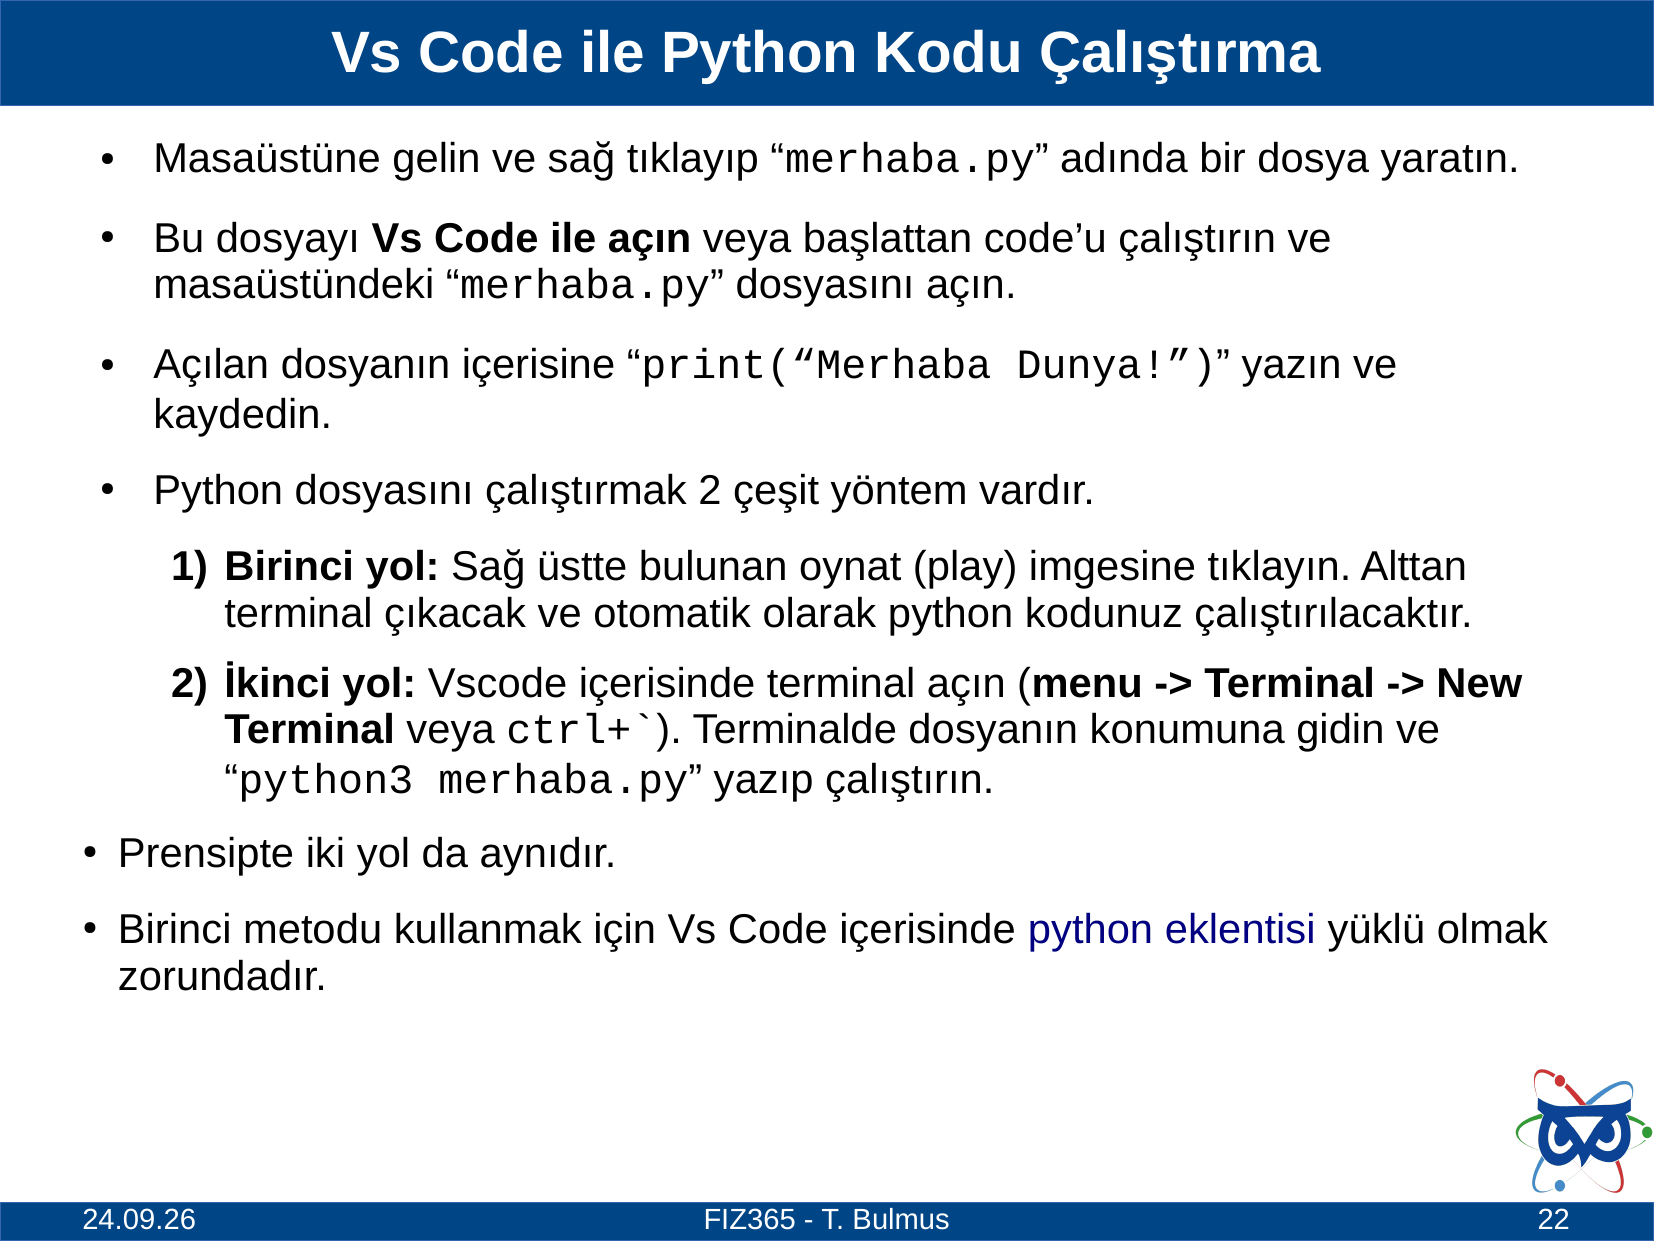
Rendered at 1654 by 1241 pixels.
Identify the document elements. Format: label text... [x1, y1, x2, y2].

list Masaüstüne gelin ve sağ tıklayıp “merhaba.py” adında bir dosya yaratın. Bu dosyayı Vs Code ile açın veya başlattan code’u çalıştırın ve masaüstündeki “merhaba.py” dosyasını açın. Açılan dosyanın içerisine “print(“Merhaba Dunya!”)” yazın ve kaydedin. Python dosyasını çalıştırmak 2 çeşit yöntem vardır. Birinci yol: Sağ üstte bulunan oynat (play) imgesine tıklayın. Alttan terminal çıkacak ve otomatik olarak python kodunuz çalıştırılacaktır. İkinci yol: Vscode içerisinde terminal açın (menu -> Terminal -> New Terminal veya ctrl+`). Terminalde dosyanın konumuna gidin ve “python3 merhaba.py” yazıp çalıştırın. Prensipte iki yol da aynıdır. Birinci metodu kullanmak için Vs Code içerisinde python eklentisi yüklü olmak zorundadır. [82, 134, 1571, 1127]
picture [1514, 1061, 1653, 1201]
title Vs Code ile Python Kodu Çalıştırma [0, 0, 1653, 106]
